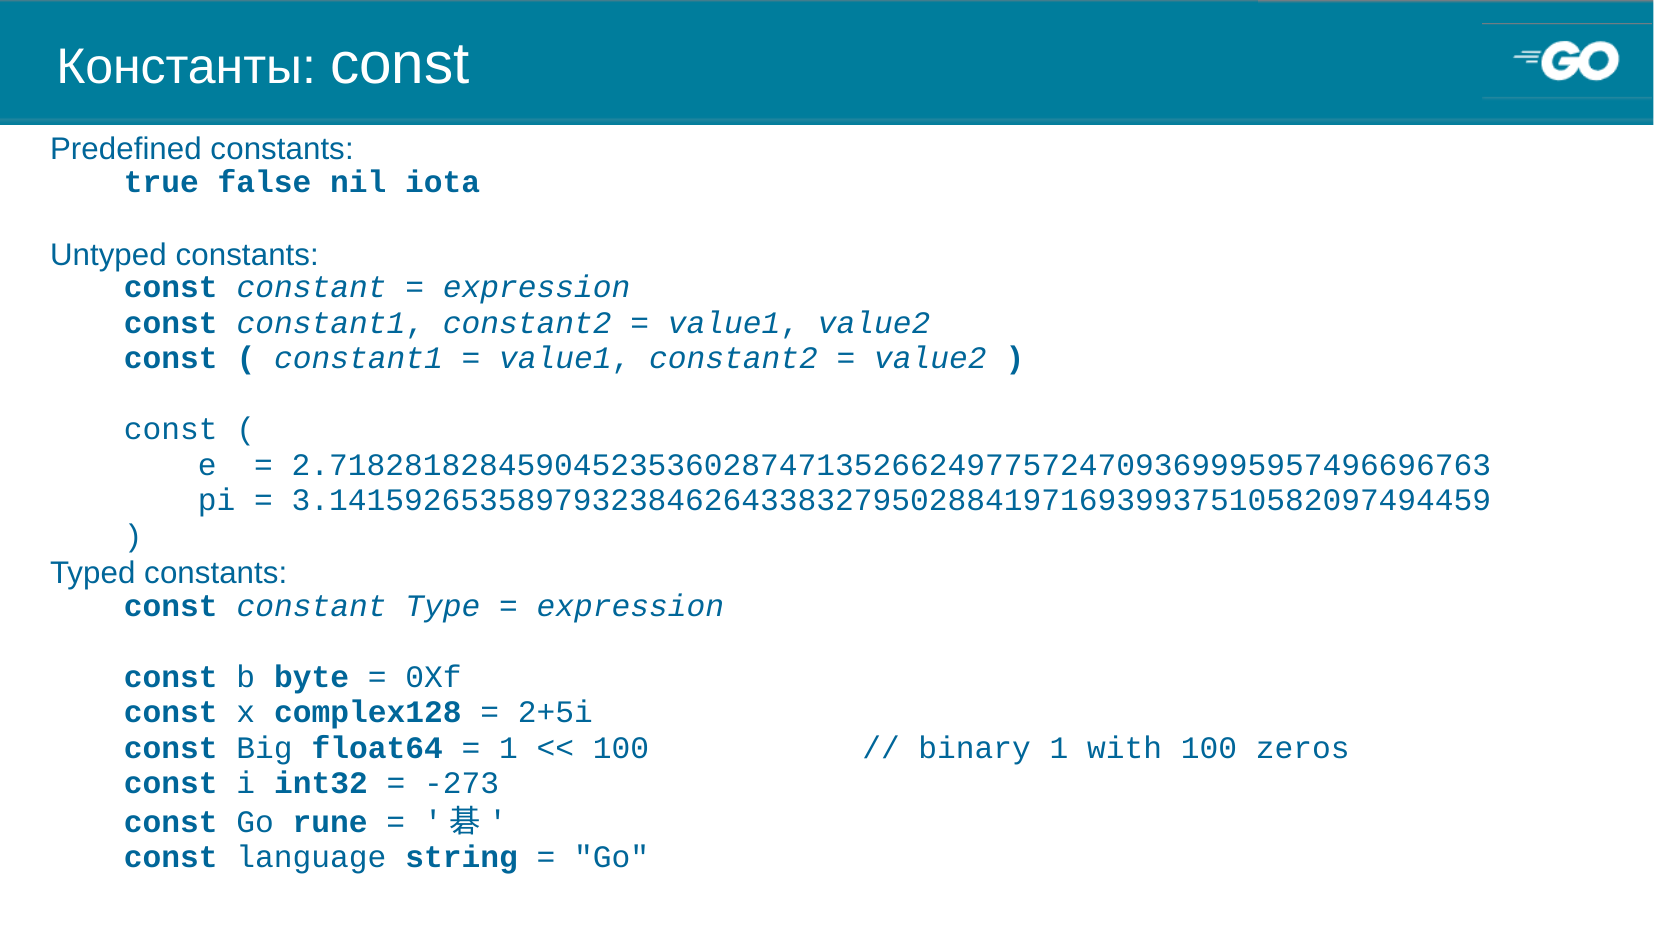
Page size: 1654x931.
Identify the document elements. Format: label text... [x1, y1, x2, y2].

text_box Predefined constants: true false nil iota Untyped constants: const constant = expression const constant1, constant2 = value1, value2 const ( constant1 = value1, constant2 = value2 ) const ( e = 2.71828182845904523536028747135266249775724709369995957496696763 pi = 3.14159265358979323846264338327950288419716939937510582097494459 ) Typed constants: const constant Type = expression const b byte = 0Xf const x complex128 = 2+5i const Big float64 = 1 << 100 // binary 1 with 100 zeros const i int32 = -273 const Go rune = '碁' const language string = "Go" [35, 124, 1619, 898]
text_box Константы: const [41, 23, 1495, 104]
picture [1542, 41, 1619, 81]
